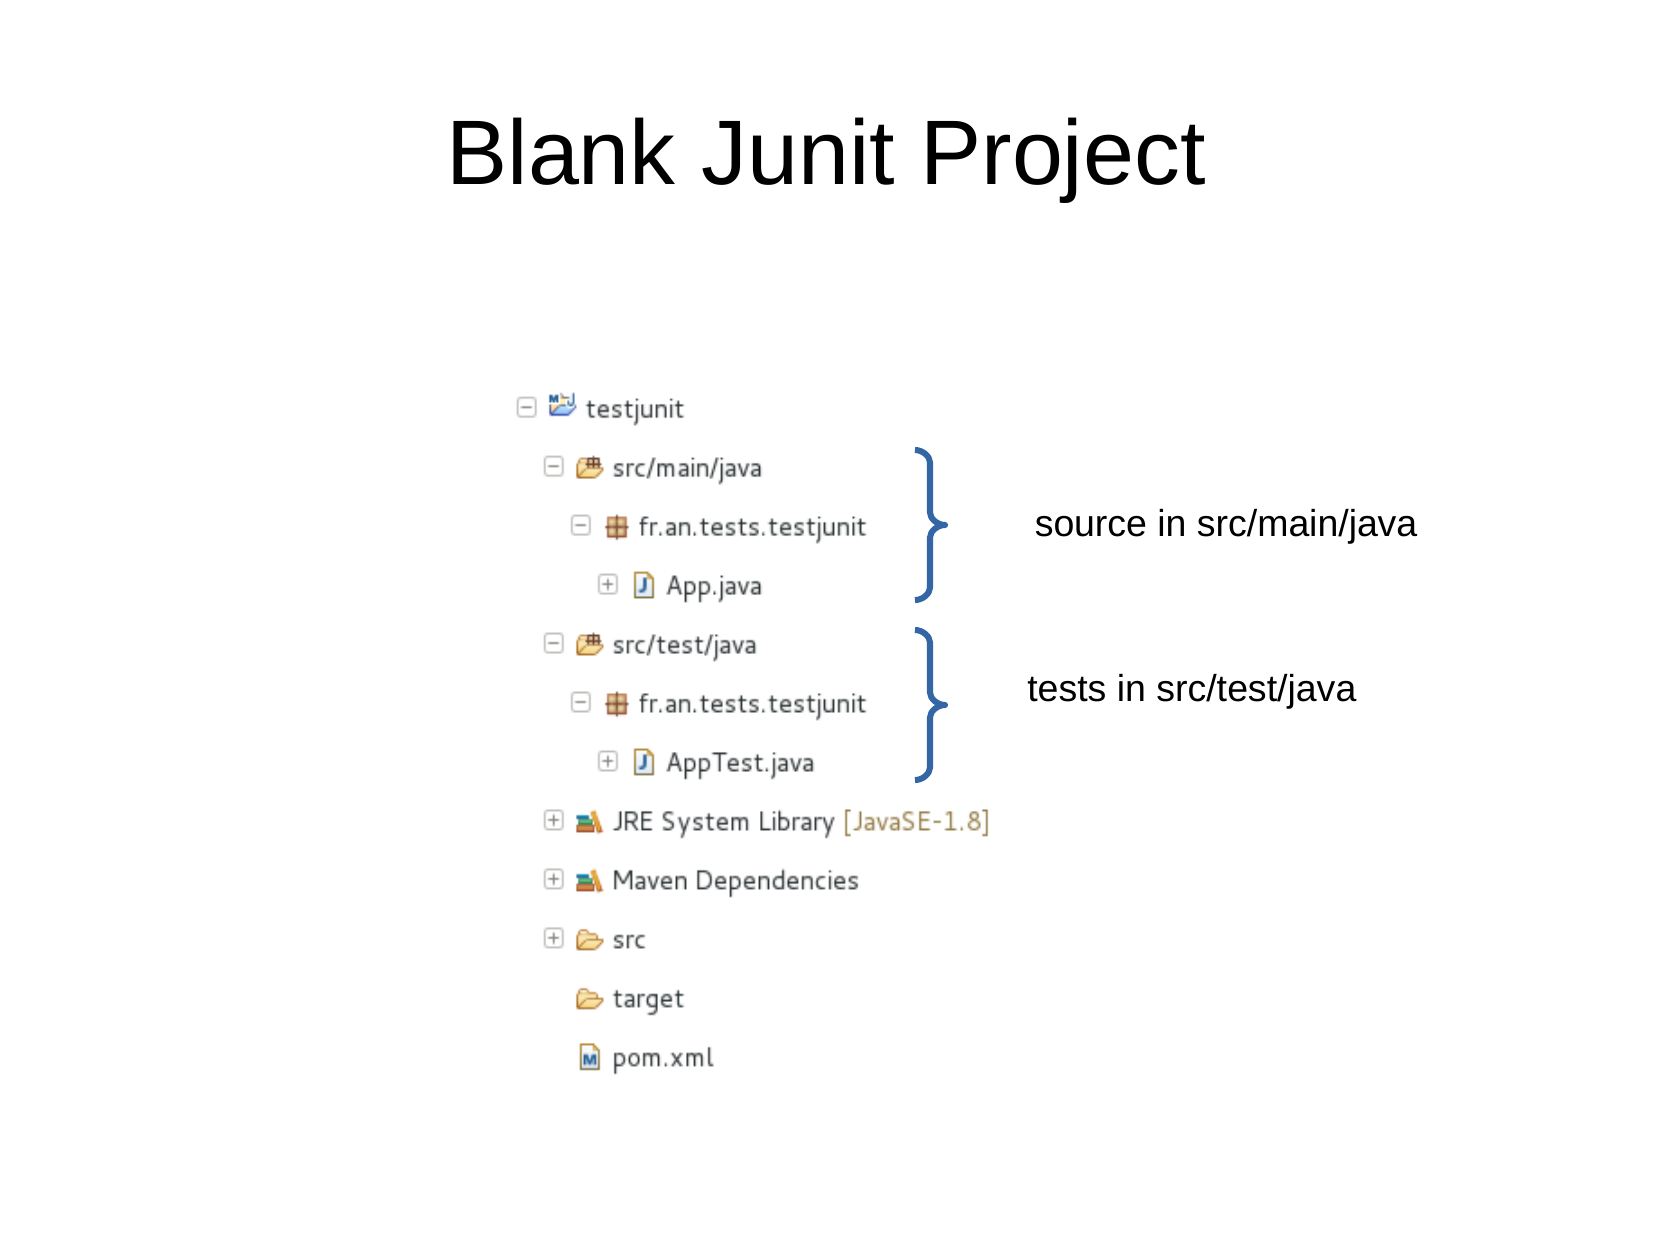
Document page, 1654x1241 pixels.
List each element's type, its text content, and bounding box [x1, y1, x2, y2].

title Blank Junit Project [82, 49, 1571, 257]
text_box tests in src/test/java [1012, 660, 1372, 717]
picture [510, 382, 1008, 1081]
text_box source in src/main/java [1020, 495, 1433, 552]
